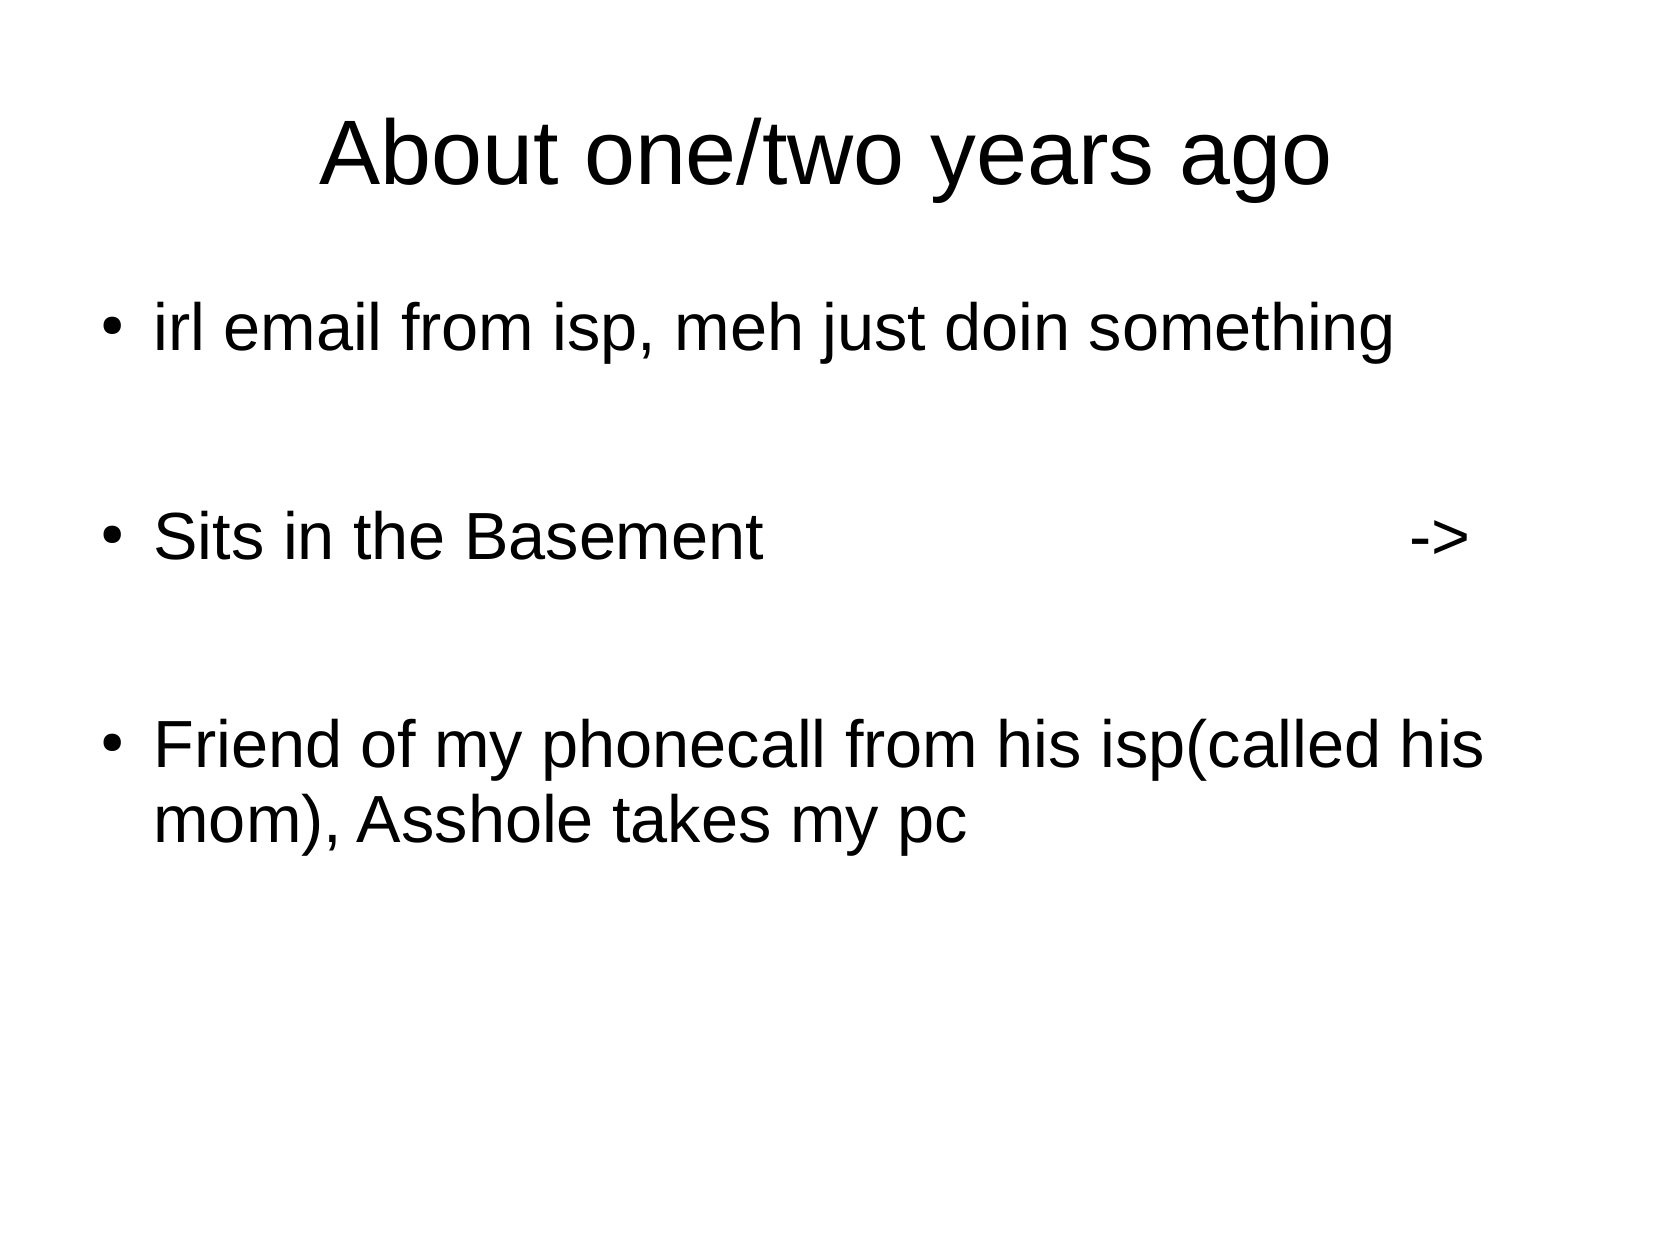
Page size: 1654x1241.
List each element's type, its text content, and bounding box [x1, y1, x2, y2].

list irl email from isp, meh just doin something Sits in the Basement -> Friend of my phonecall from his isp(called his mom), Asshole takes my pc [82, 290, 1571, 1010]
title About one/two years ago [82, 49, 1571, 257]
